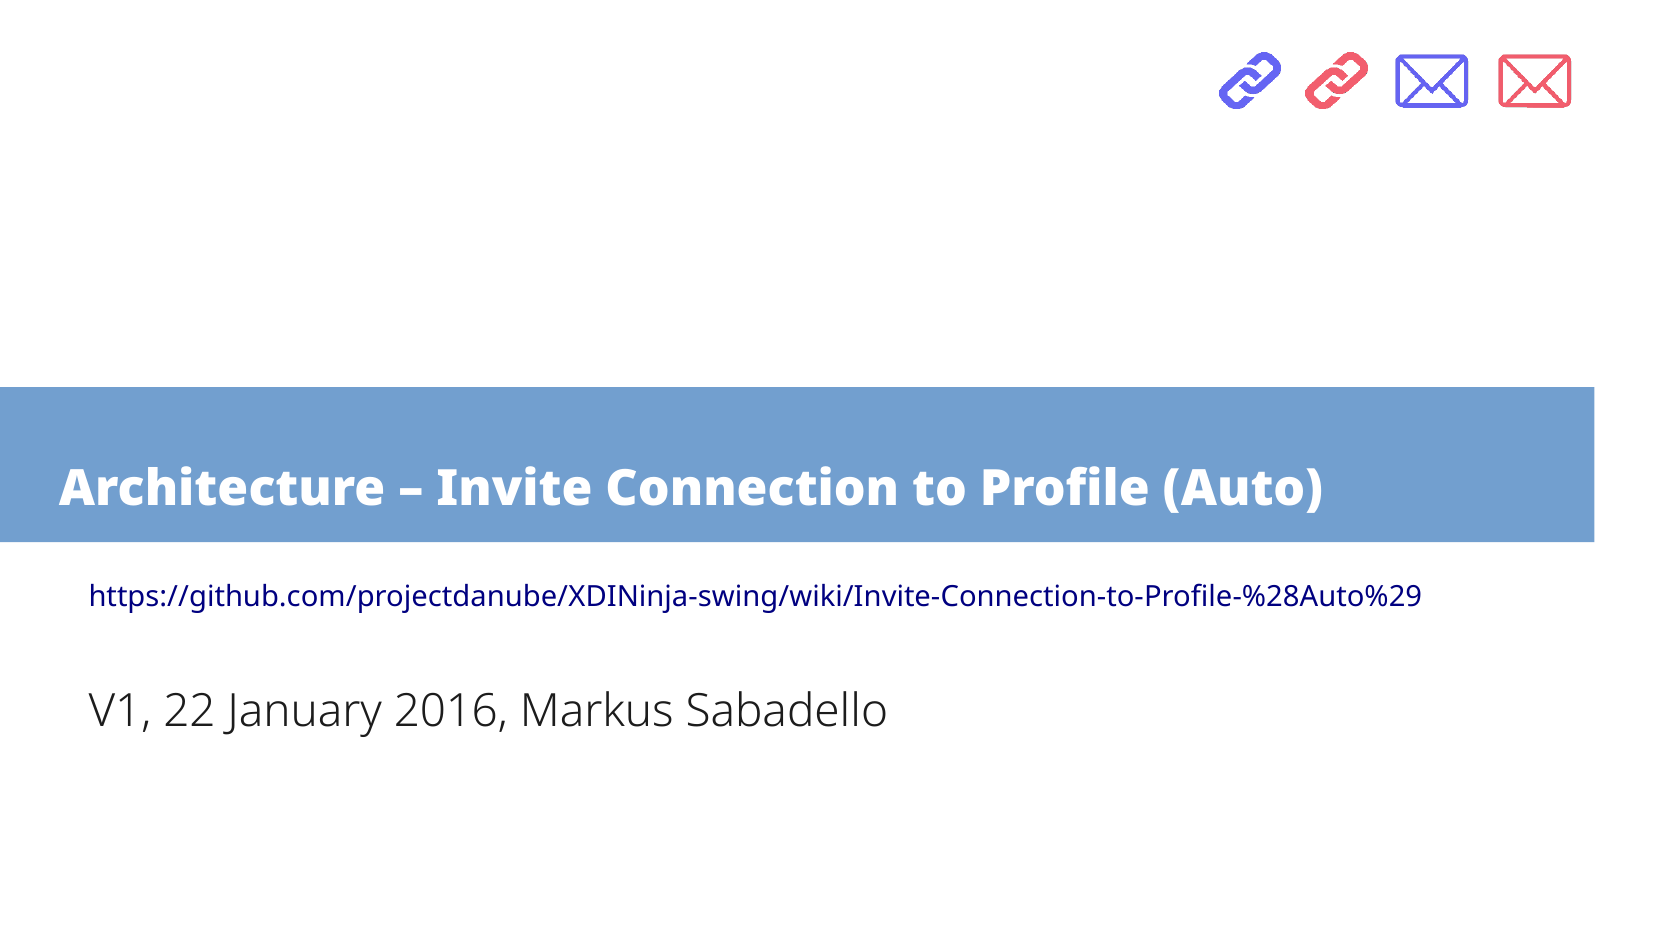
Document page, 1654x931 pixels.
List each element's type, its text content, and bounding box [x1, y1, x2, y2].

subtitle https://github.com/projectdanube/XDINinja-swing/wiki/Invite-Connection-to-Profile-%28Auto%29 V1, 22 January 2016, Markus Sabadello [88, 575, 1595, 886]
picture [1495, 51, 1574, 110]
title Architecture – Invite Connection to Profile (Auto) [58, 409, 1595, 521]
picture [1219, 52, 1281, 109]
picture [1392, 51, 1471, 110]
picture [1305, 52, 1368, 109]
